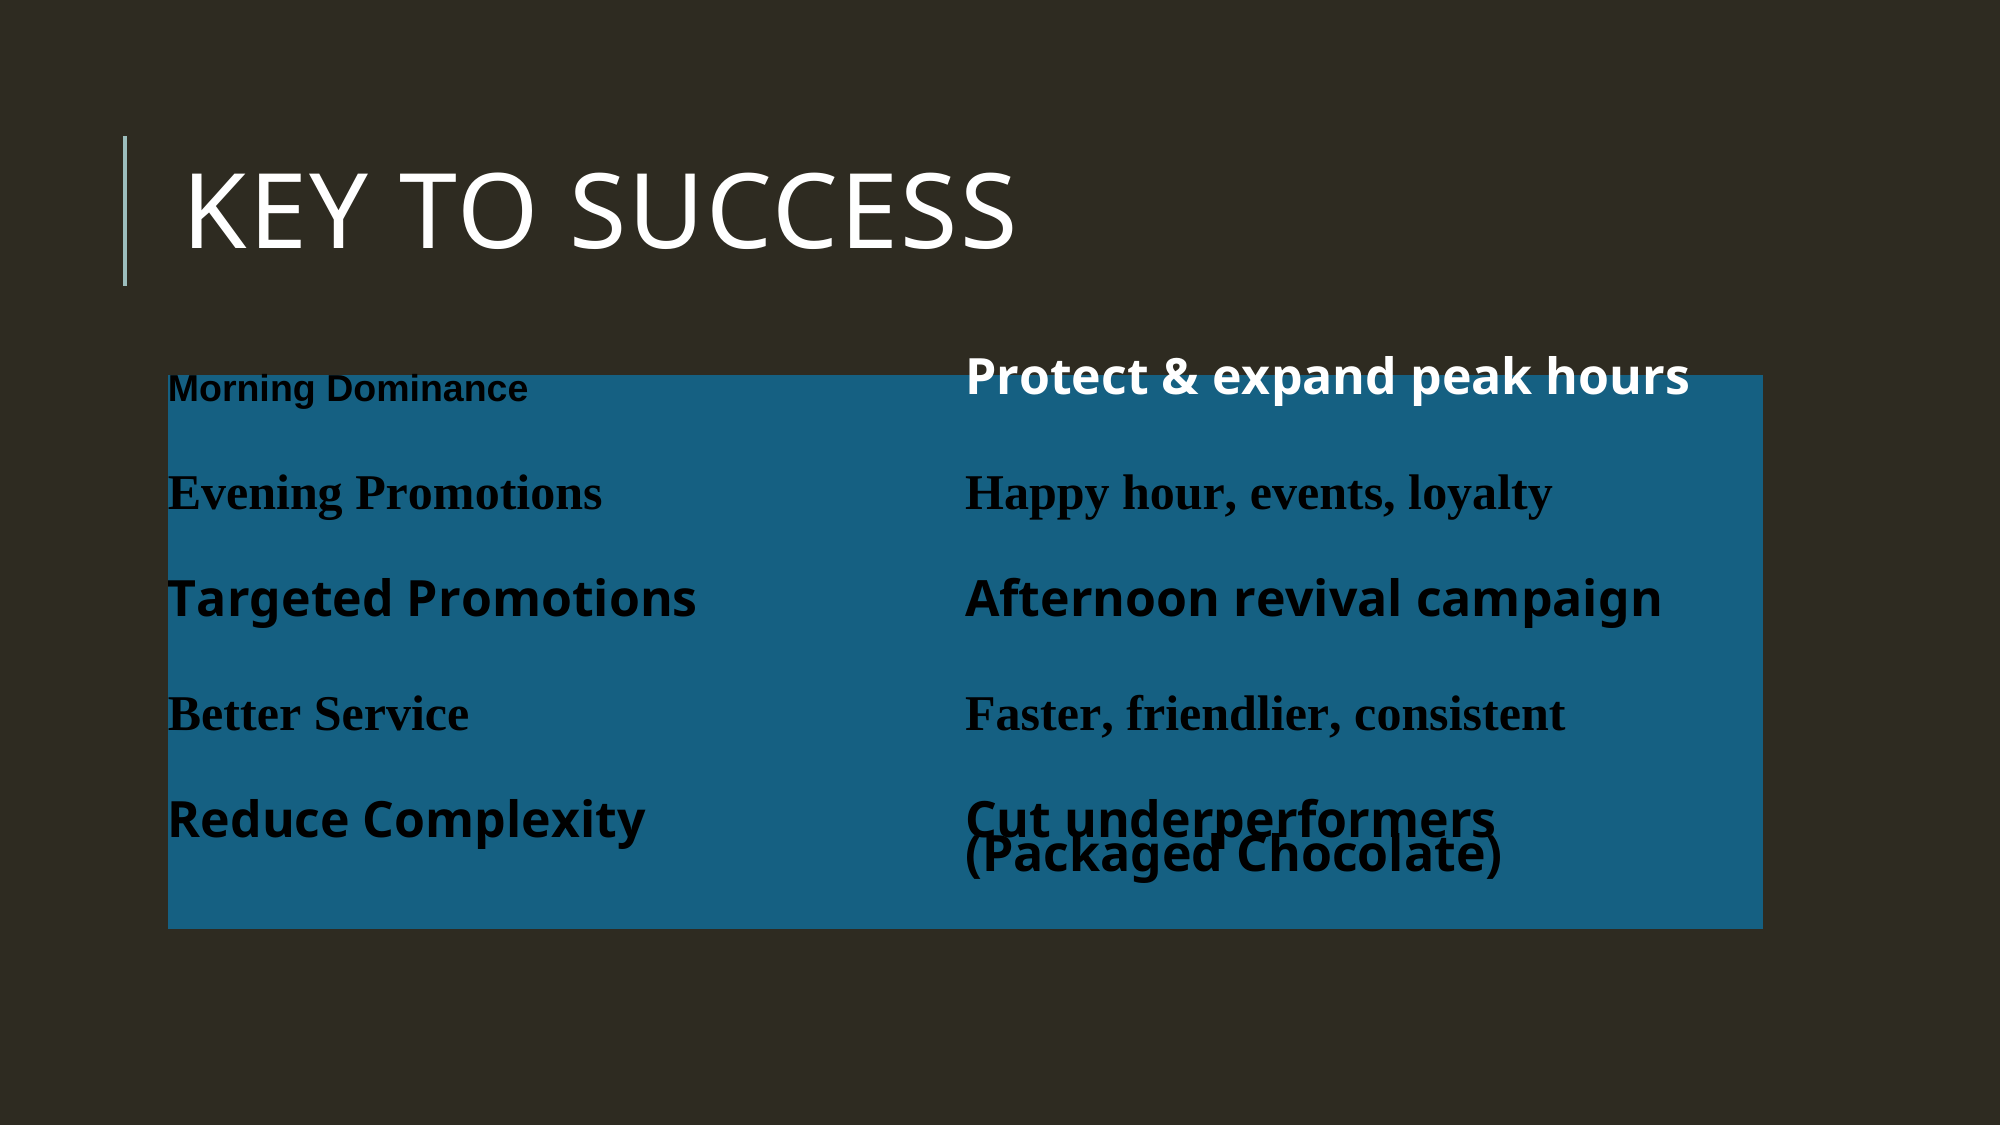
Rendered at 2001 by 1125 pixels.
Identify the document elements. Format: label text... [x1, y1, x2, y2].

table_cell Better Service [168, 707, 965, 818]
table_cell Faster, friendlier, consistent [965, 707, 1763, 818]
title Key to success [168, 96, 1763, 343]
table_cell Afternoon revival campaign [965, 596, 1763, 707]
table_cell Reduce Complexity [168, 818, 965, 929]
table_cell Happy hour, events, loyalty [965, 486, 1763, 596]
table_cell Cut underperformers (Packaged Chocolate) [965, 818, 1763, 929]
table_header Protect & expand peak hours [965, 375, 1763, 486]
table_header Morning Dominance [168, 375, 965, 486]
table_cell Evening Promotions [168, 486, 965, 596]
table_cell Targeted Promotions [168, 596, 965, 707]
